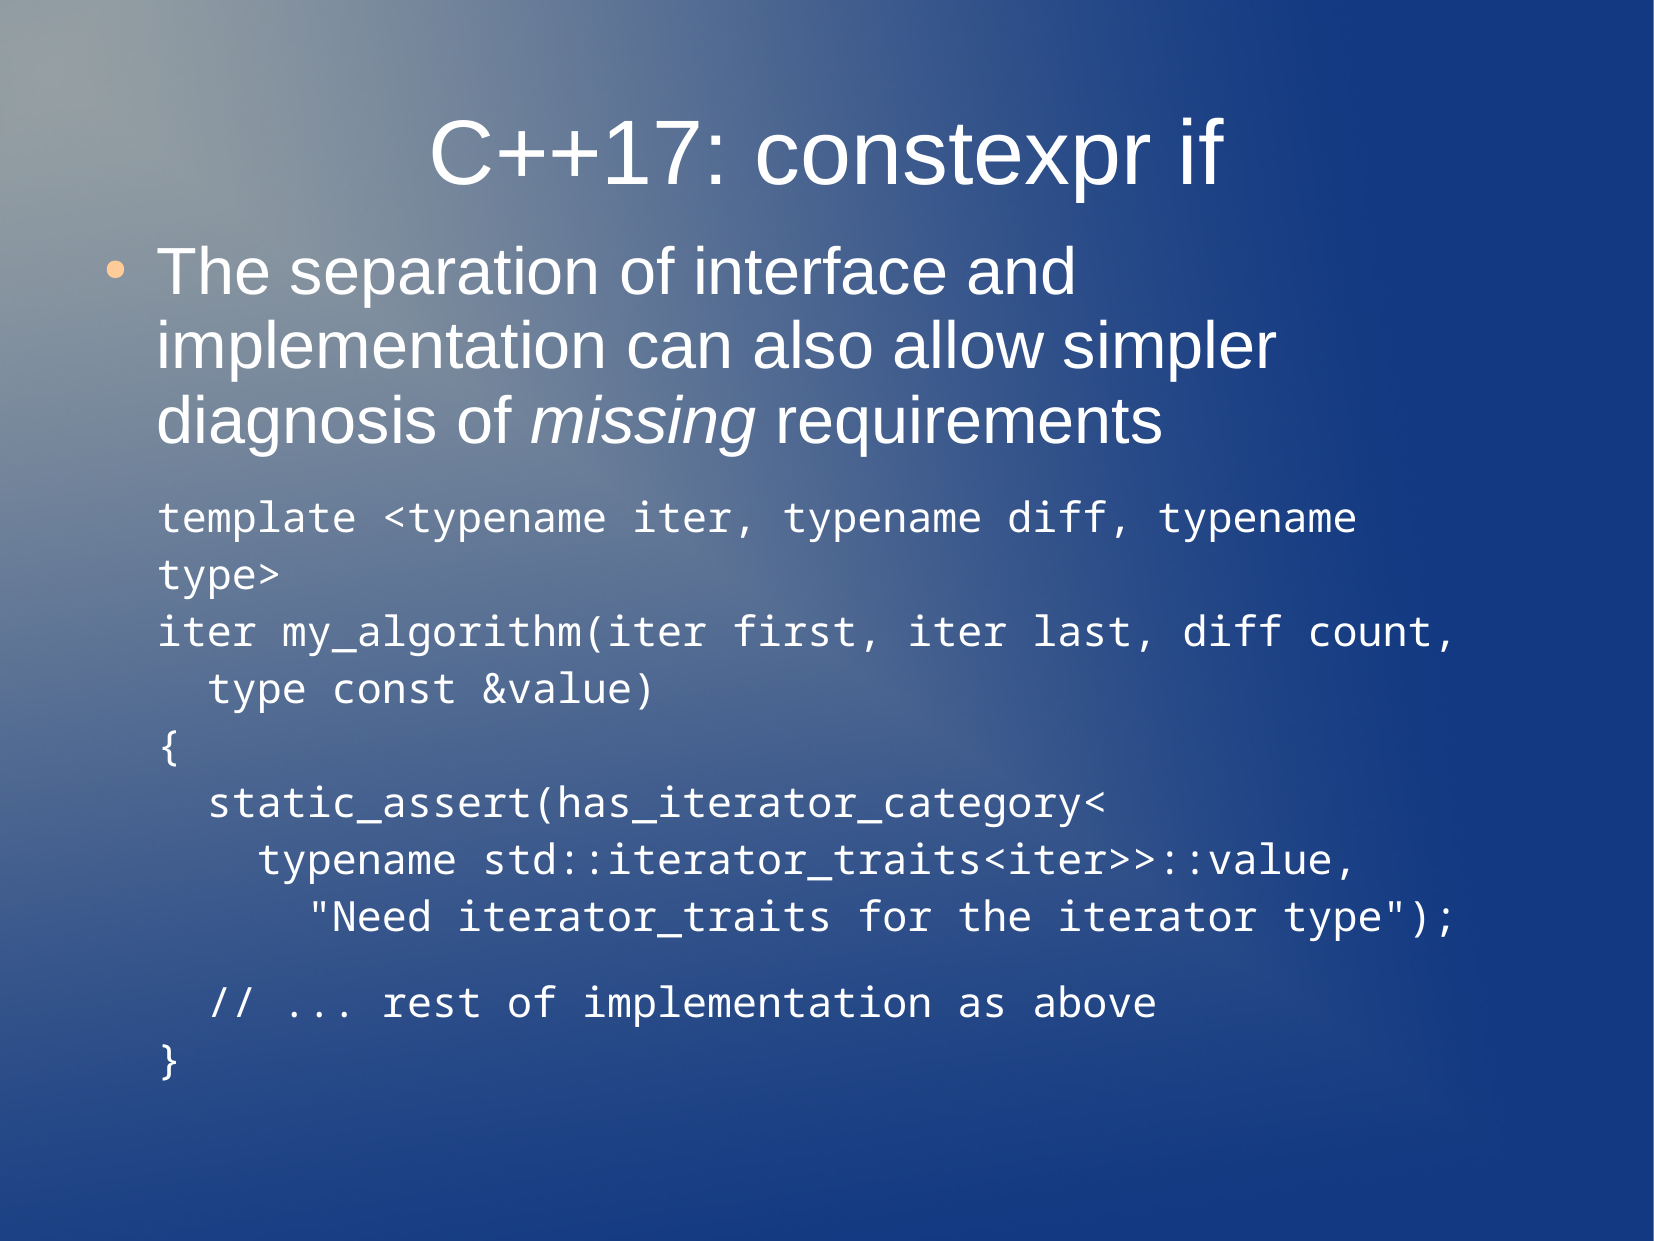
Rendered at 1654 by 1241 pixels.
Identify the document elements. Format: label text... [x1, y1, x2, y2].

title C++17: constexpr if [82, 49, 1571, 257]
list The separation of interface and implementation can also allow simpler diagnosis of missing requirements template <typename iter, typename diff, typename type> iter my_algorithm(iter first, iter last, diff count, type const &value) { static_assert(has_iterator_category< typename std::iterator_traits<iter>>::value, "Need iterator_traits for the iterator type"); // ... rest of implementation as above } [85, 233, 1467, 1241]
picture [0, 0, 1654, 1241]
